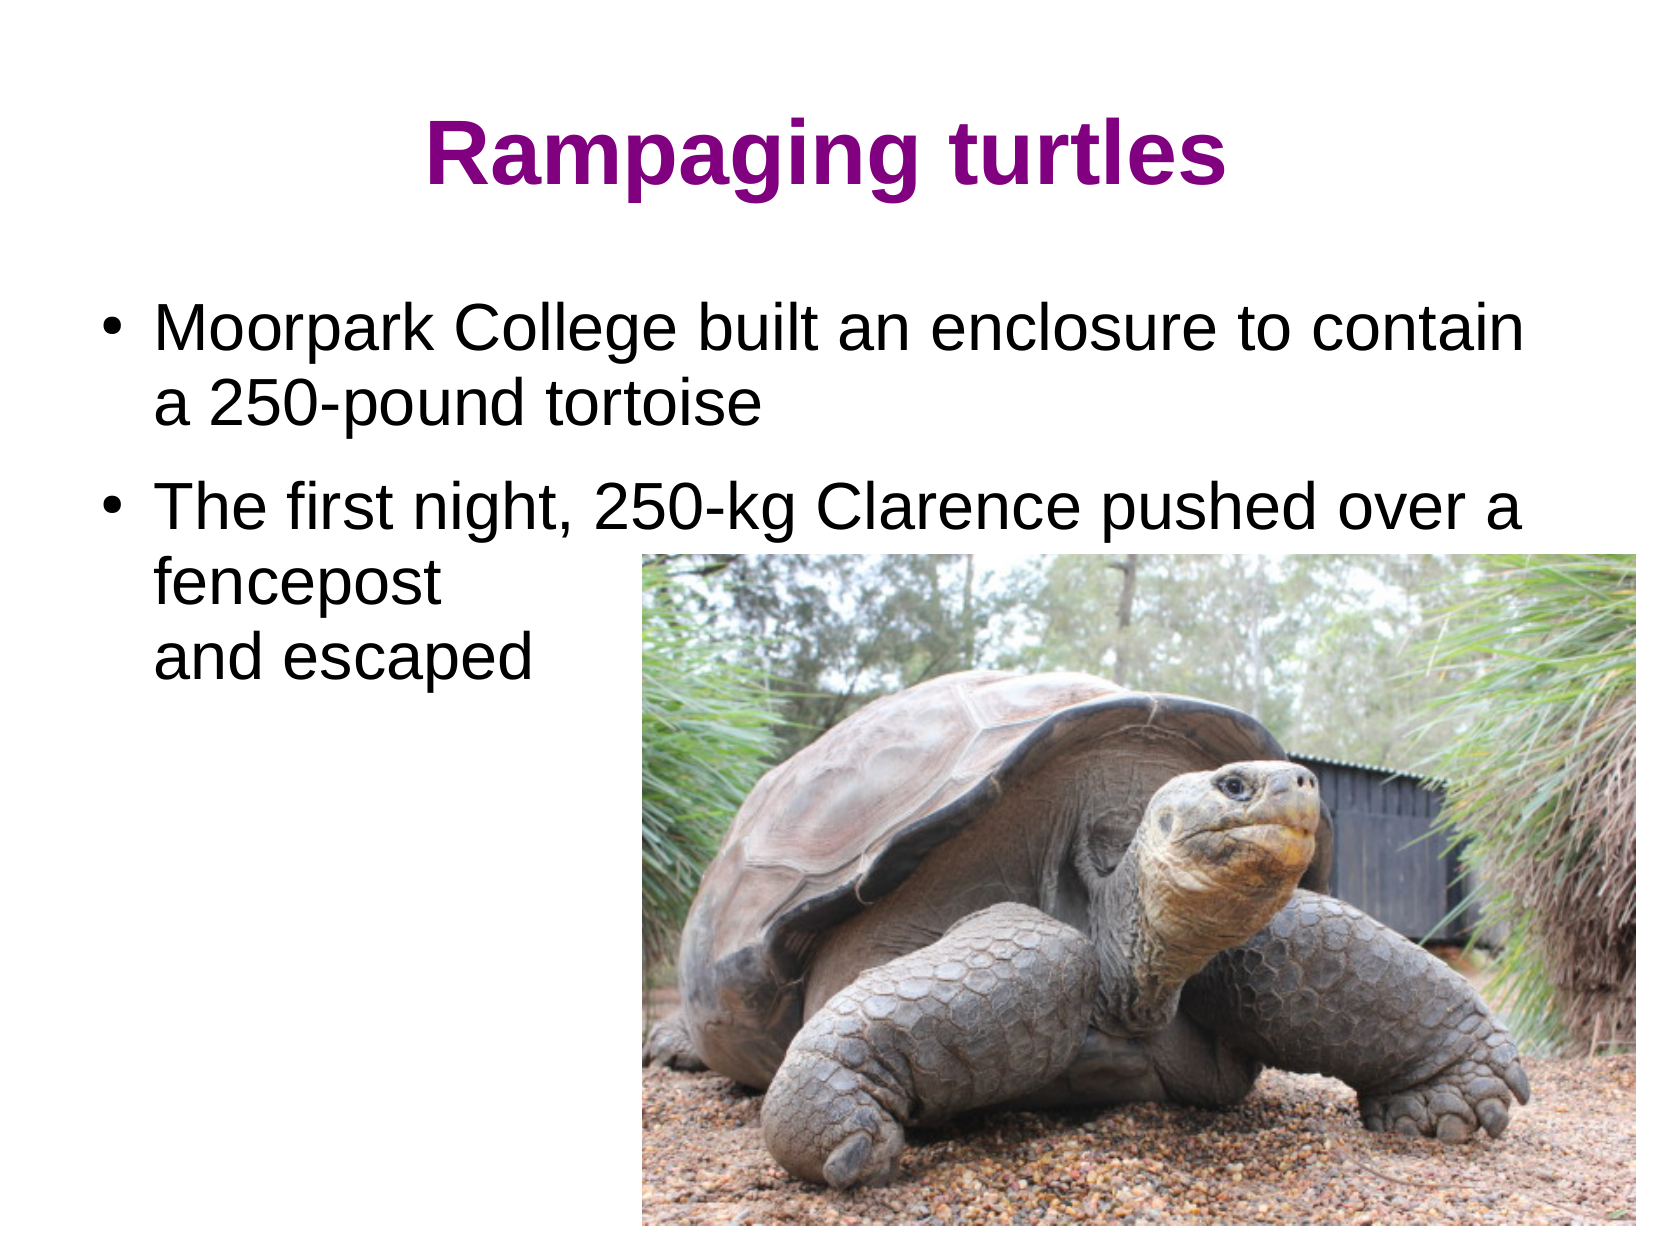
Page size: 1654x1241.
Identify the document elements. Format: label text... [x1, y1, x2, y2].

title Rampaging turtles [82, 49, 1571, 257]
list Moorpark College built an enclosure to contain a 250-pound tortoise The first night, 250-kg Clarence pushed over a fencepost and escaped [82, 290, 1571, 1010]
picture [642, 554, 1636, 1226]
